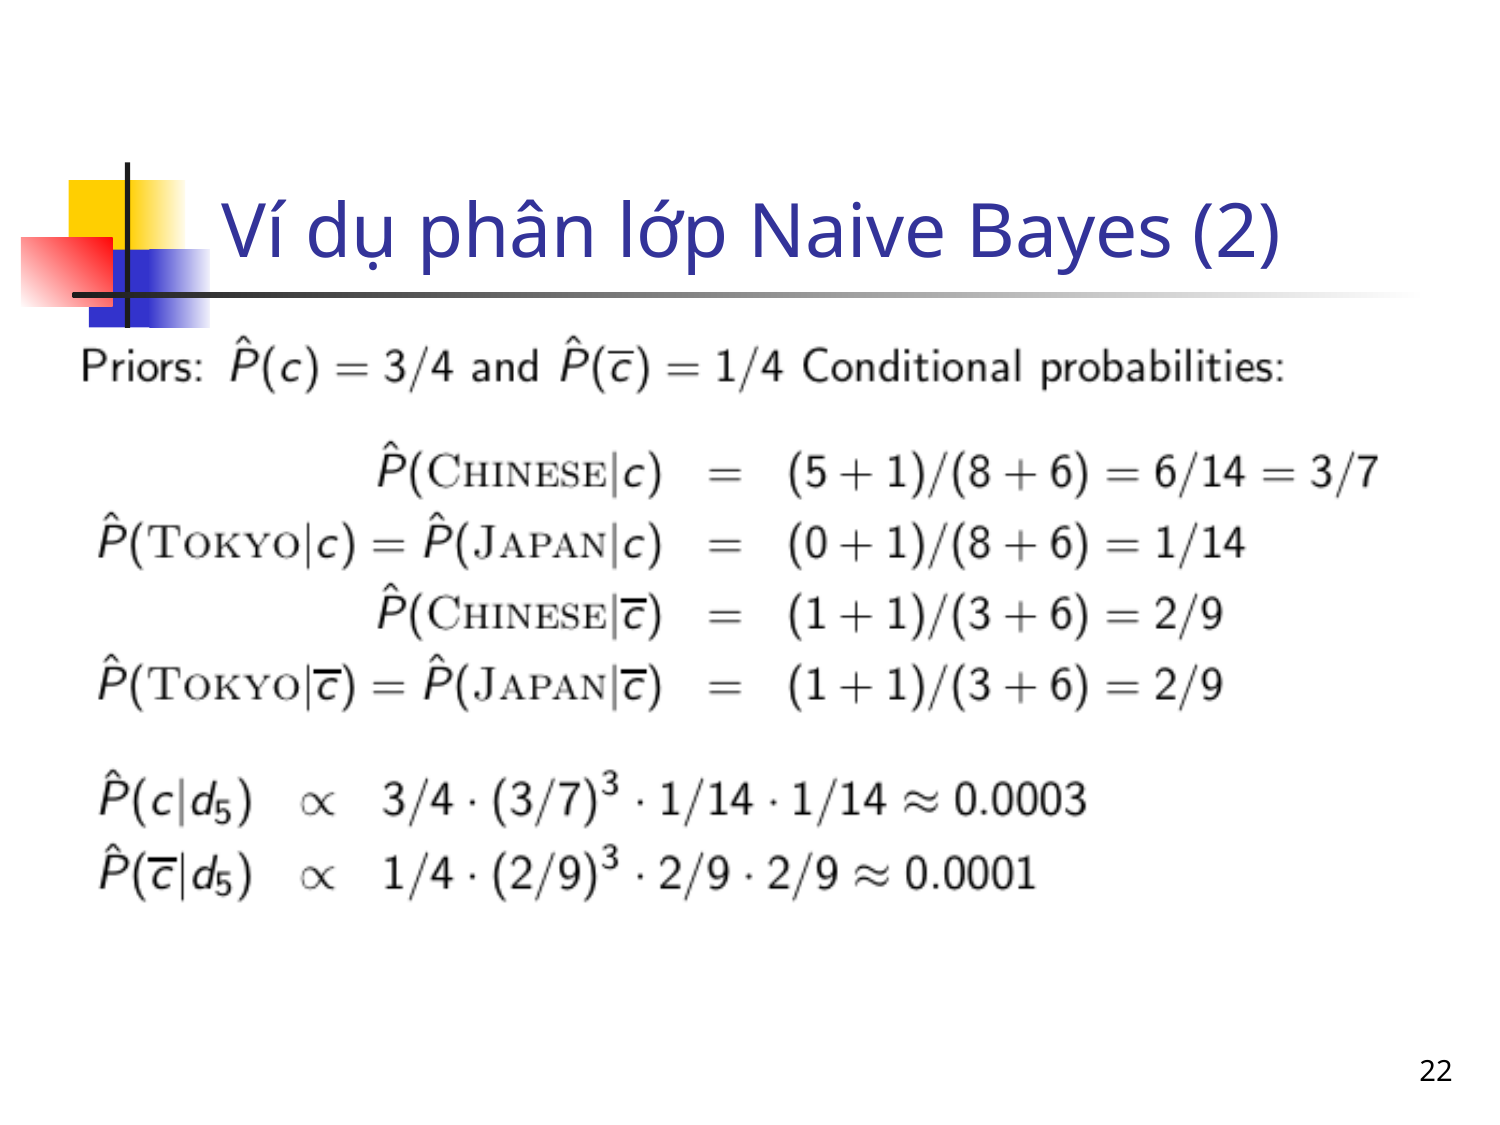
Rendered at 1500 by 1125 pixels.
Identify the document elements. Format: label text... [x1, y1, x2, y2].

picture [69, 328, 1391, 715]
slide_number <number> [1155, 1024, 1468, 1100]
picture [88, 757, 1093, 906]
text_box Ví dụ phân lớp Naive Bayes (2) [206, 50, 1475, 281]
